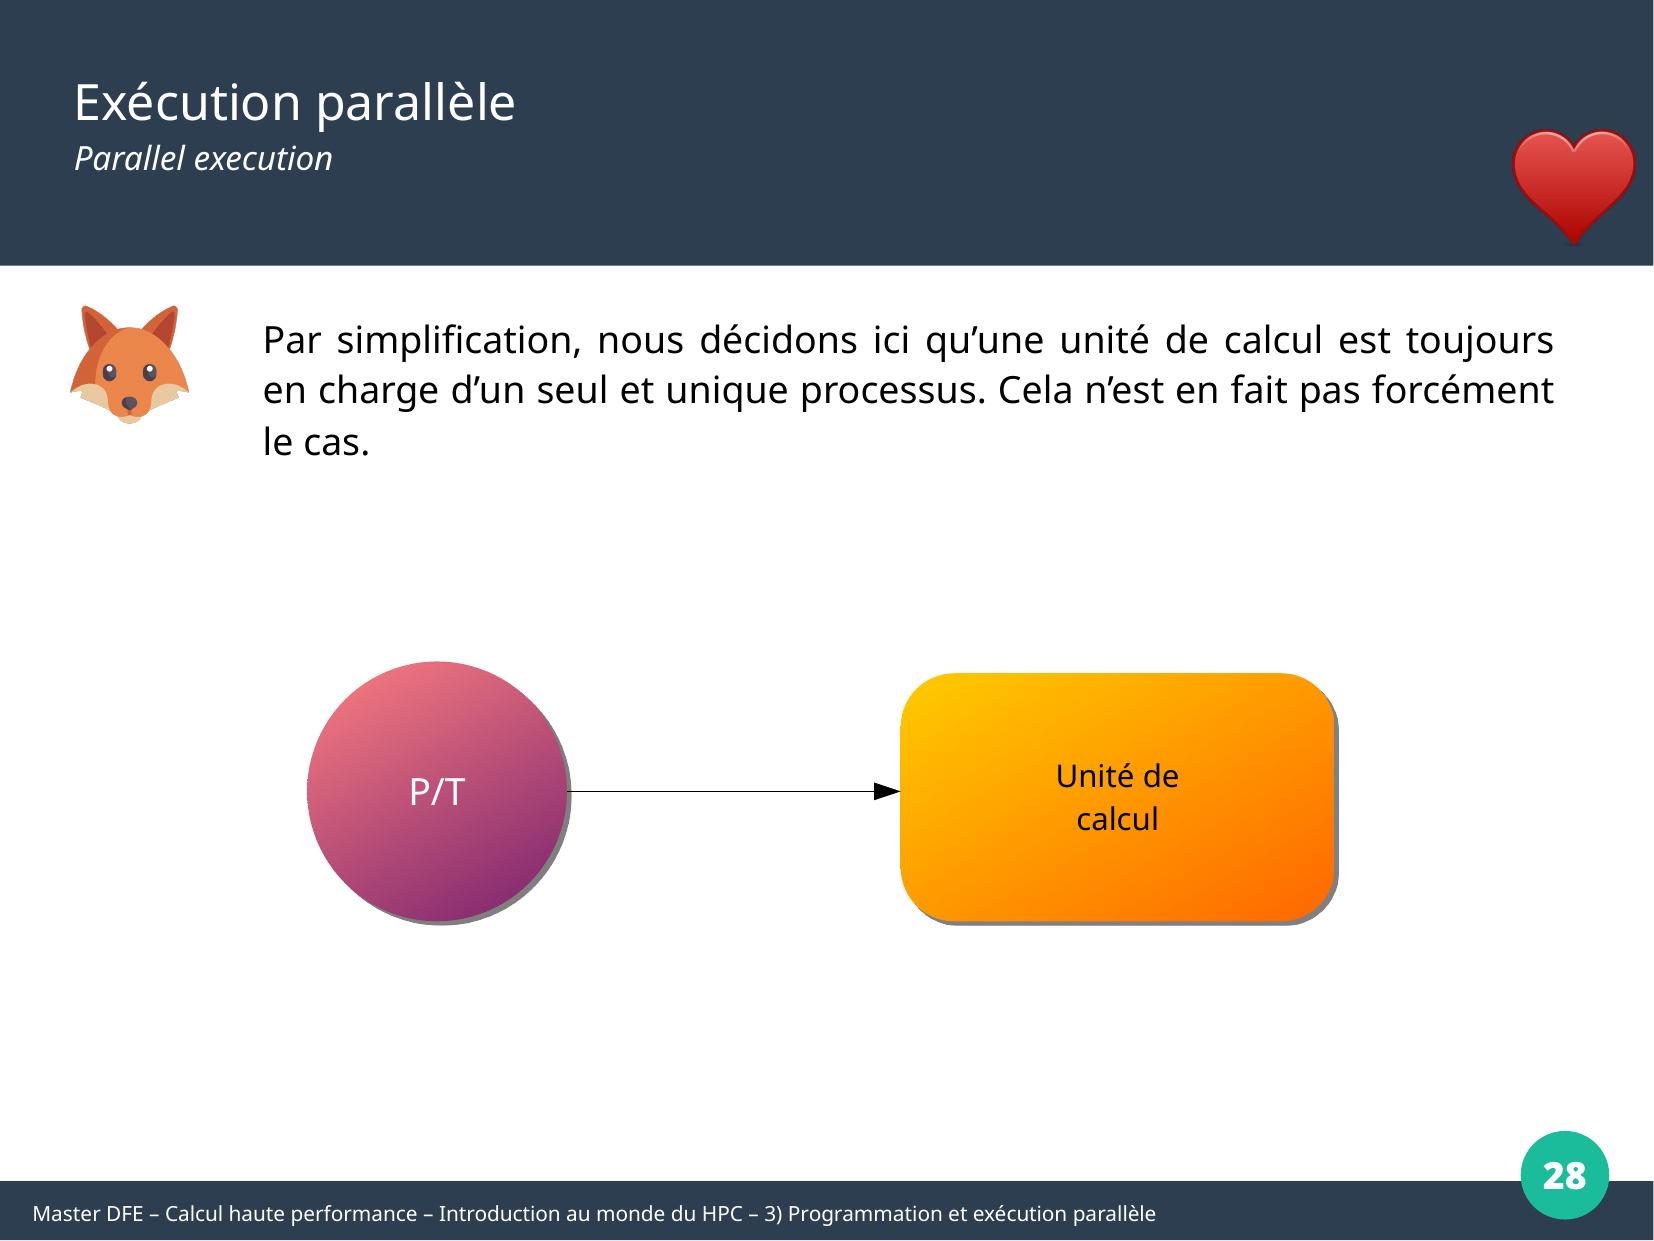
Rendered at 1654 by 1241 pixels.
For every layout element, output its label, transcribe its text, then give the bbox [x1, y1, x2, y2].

text_box P/T [307, 661, 567, 922]
text_box Exécution parallèle Parallel execution [59, 59, 1477, 187]
text_box Par simplification, nous décidons ici qu’une unité de calcul est toujours en charge d’un seul et unique processus. Cela n’est en fait pas forcément le cas. [248, 305, 1571, 524]
picture [70, 305, 189, 424]
text_box Unité de calcul [900, 673, 1335, 922]
text_box Master DFE – Calcul haute performance – Introduction au monde du HPC – 3) Programmation et exécution parallèle [17, 1191, 1436, 1235]
picture [1512, 129, 1636, 248]
